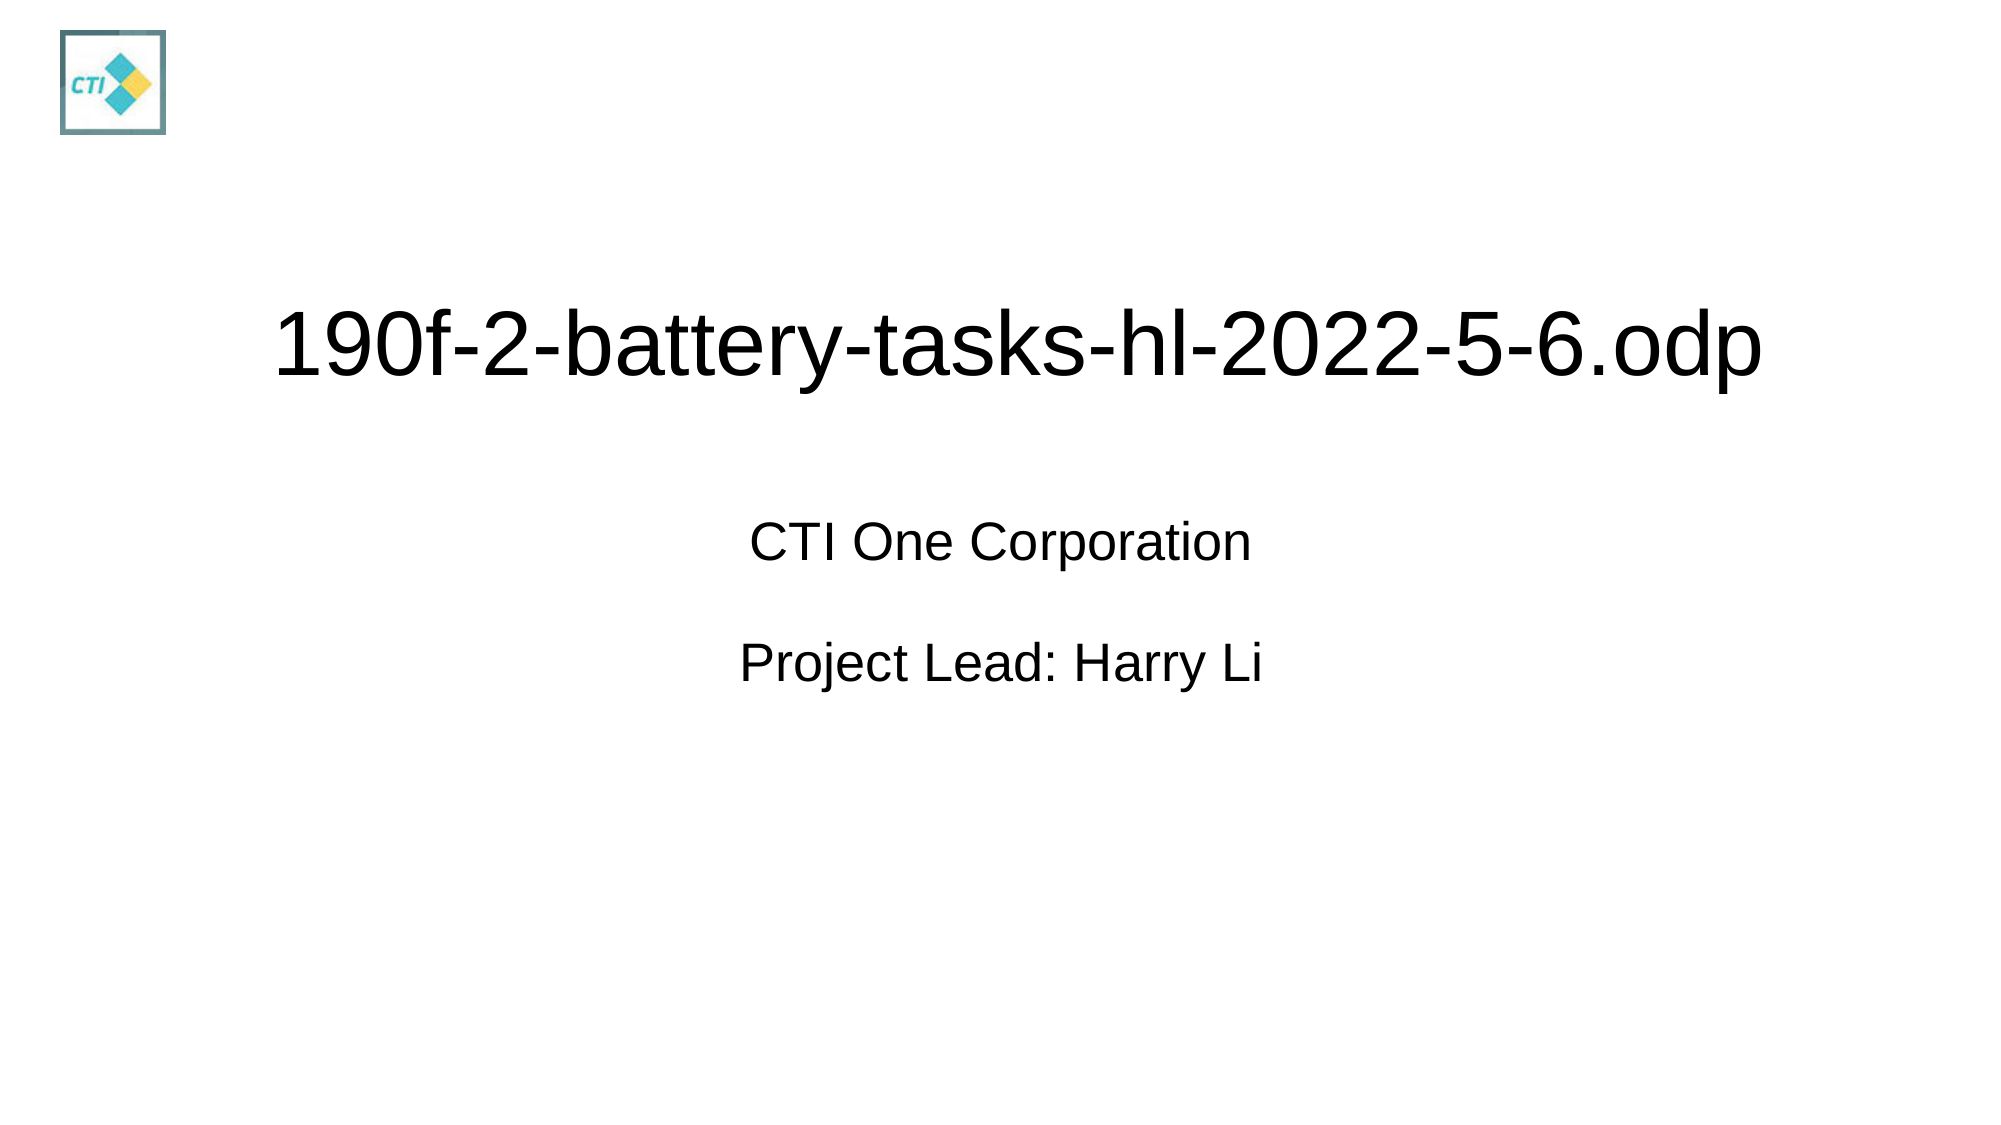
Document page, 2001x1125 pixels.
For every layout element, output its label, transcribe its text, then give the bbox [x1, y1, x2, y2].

text_box CTI One Corporation Project Lead: Harry Li [240, 503, 1764, 761]
picture [60, 30, 166, 136]
text_box 190f-2-battery-tasks-hl-2022-5-6.odp [165, 285, 1876, 552]
